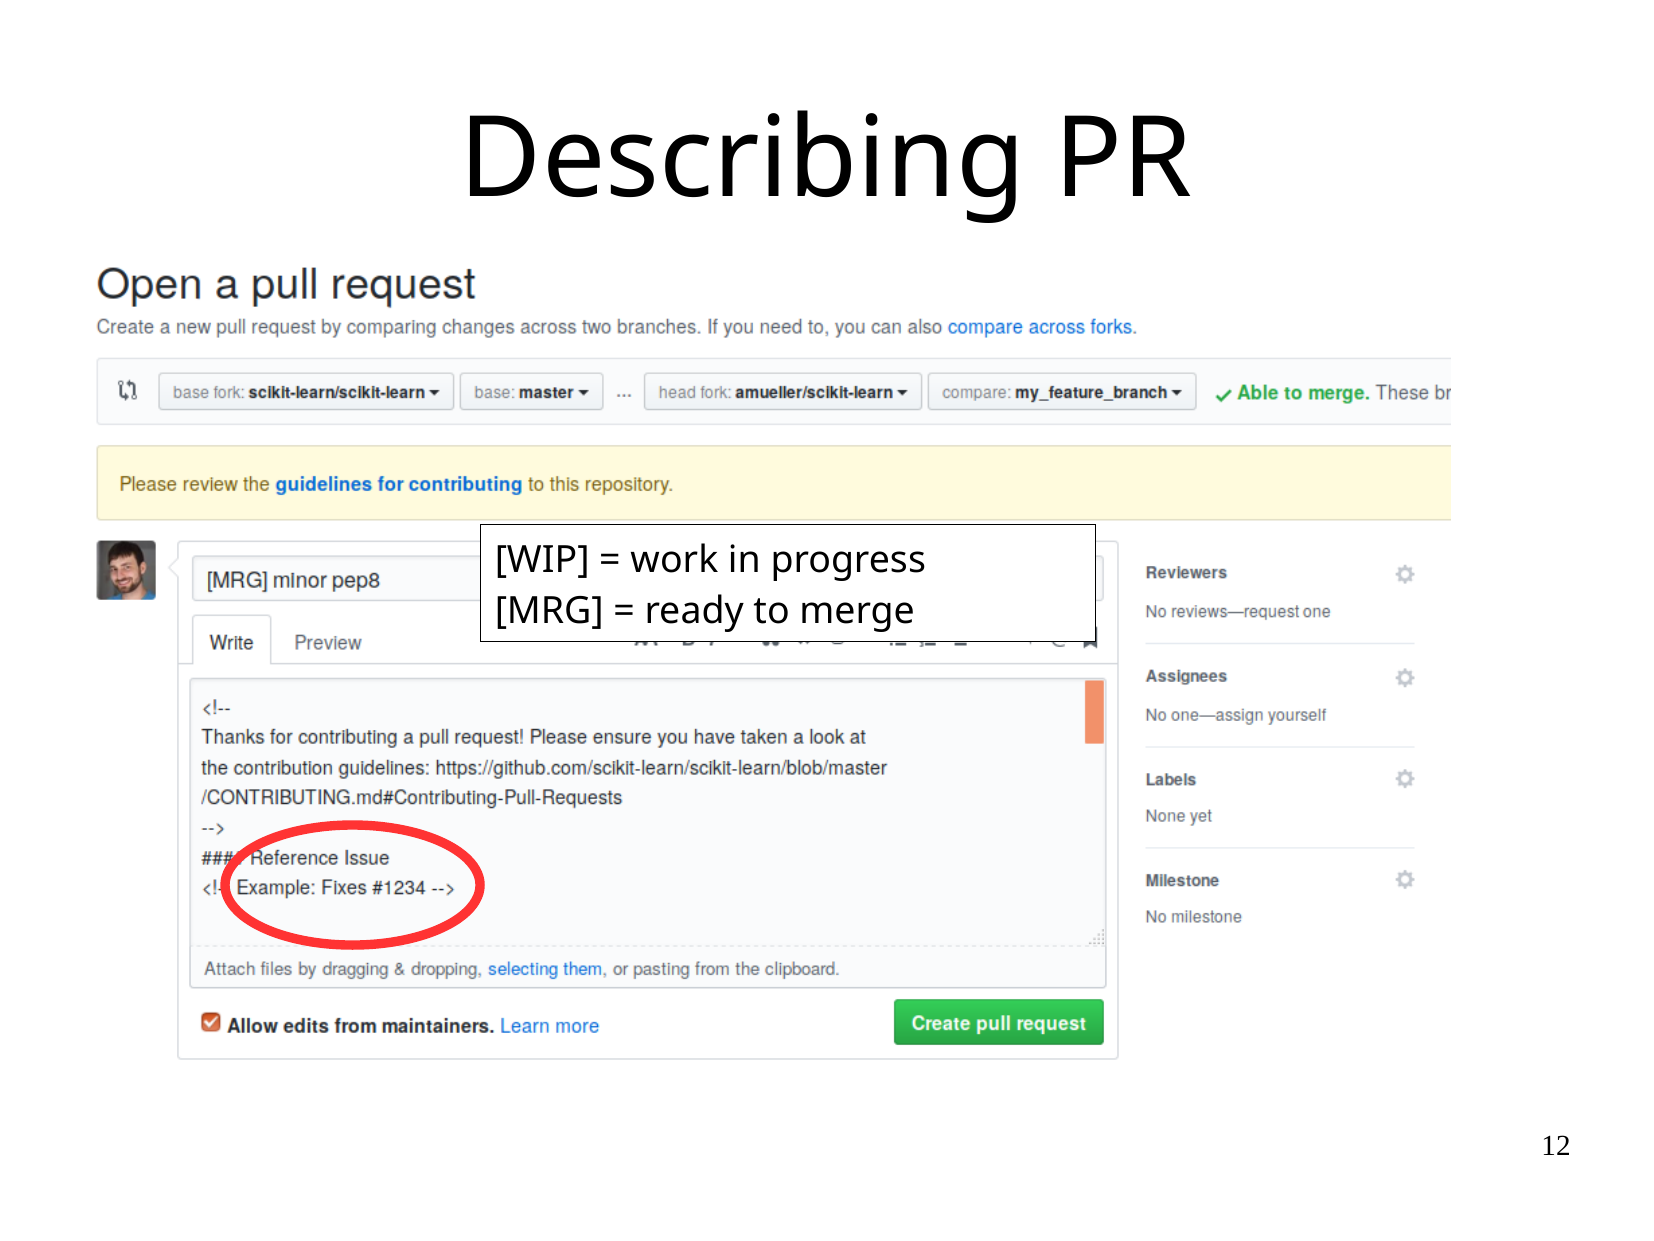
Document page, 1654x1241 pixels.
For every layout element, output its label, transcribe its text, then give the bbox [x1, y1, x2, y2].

text_box [WIP] = work in progress [MRG] = ready to merge [480, 524, 1096, 641]
title Describing PR [82, 49, 1571, 257]
picture [90, 249, 1451, 1081]
